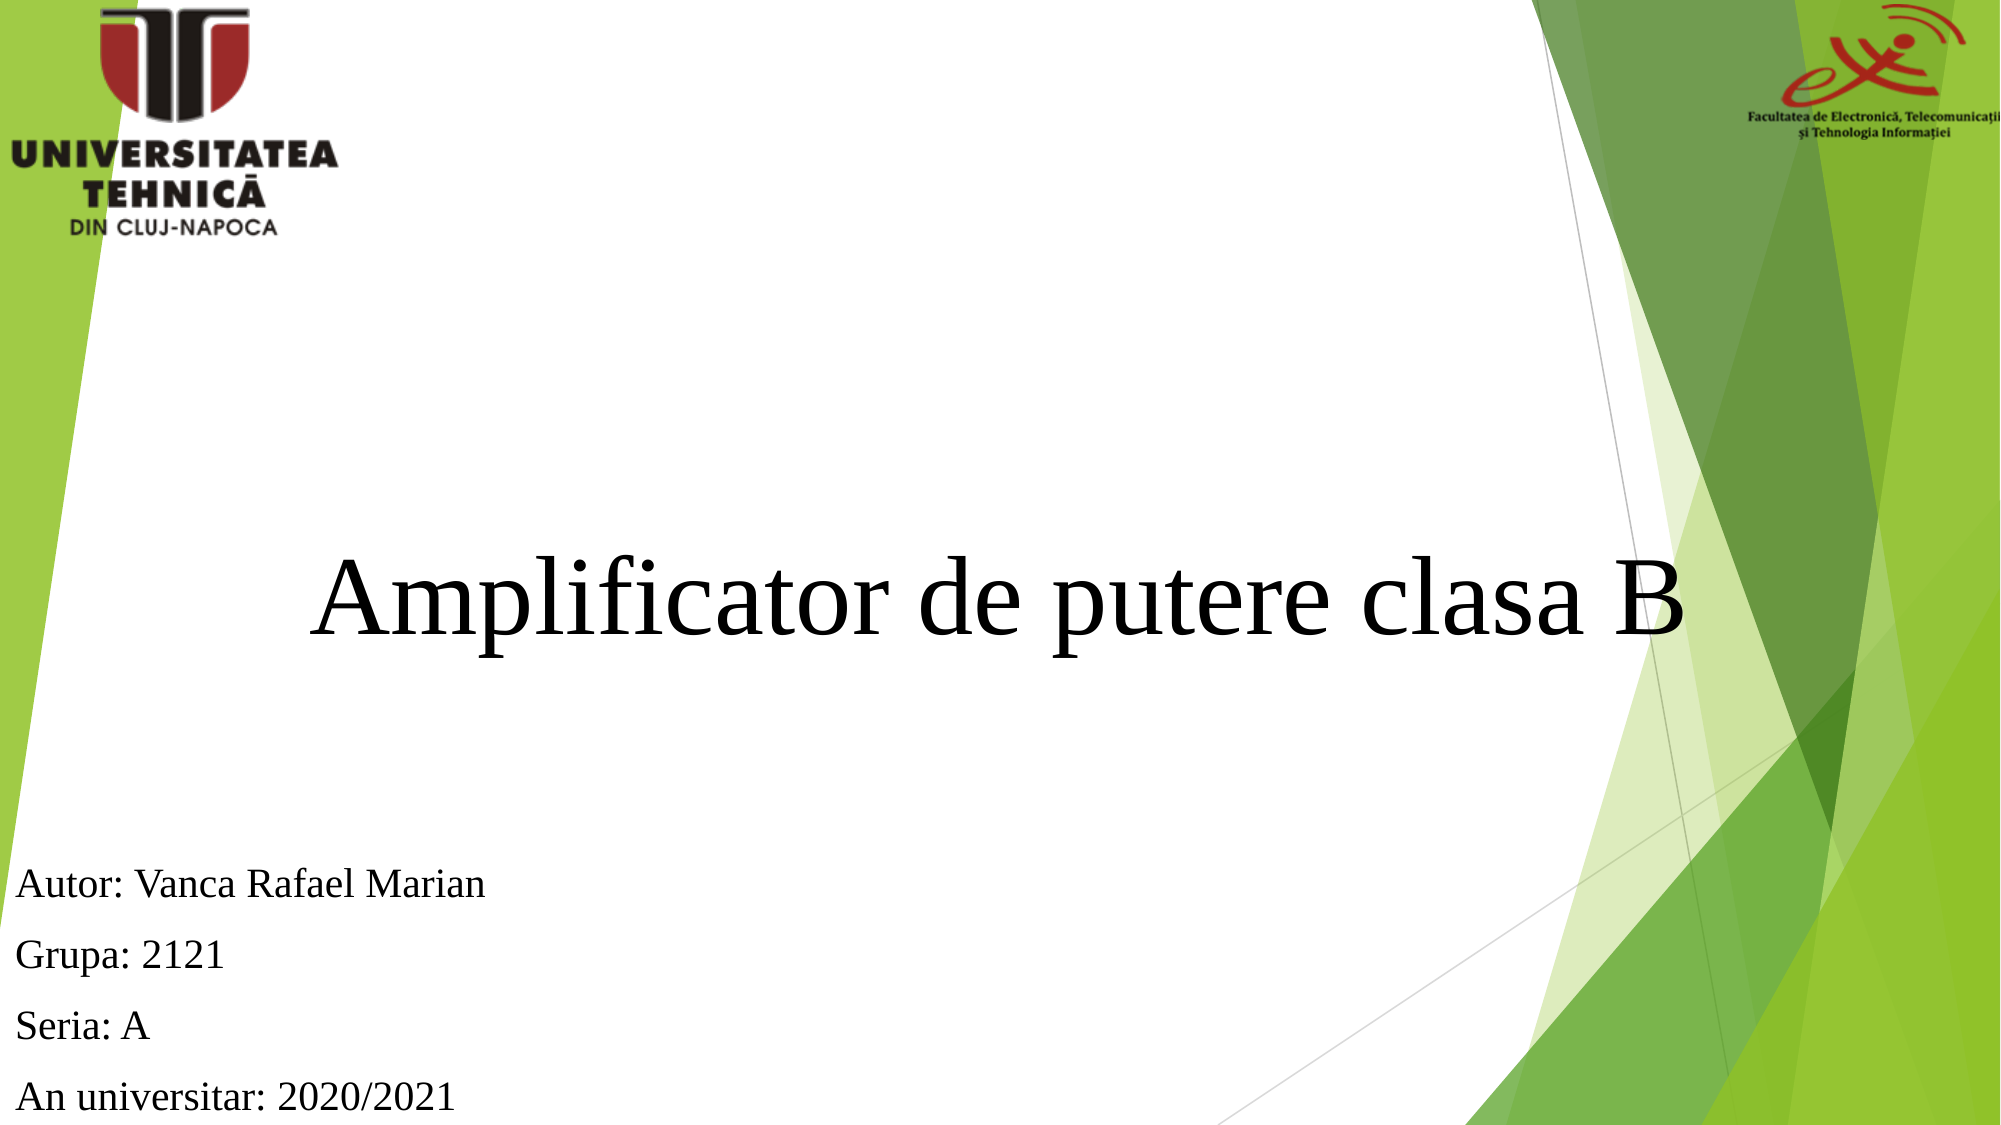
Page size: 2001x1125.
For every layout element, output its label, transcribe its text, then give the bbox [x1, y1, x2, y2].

picture [1747, 4, 2000, 140]
picture [0, 0, 346, 244]
title Amplificator de putere clasa B [0, 492, 2000, 665]
subtitle Autor: Vanca Rafael Marian Grupa: 2121 Seria: A An universitar: 2020/2021 [0, 847, 653, 1125]
